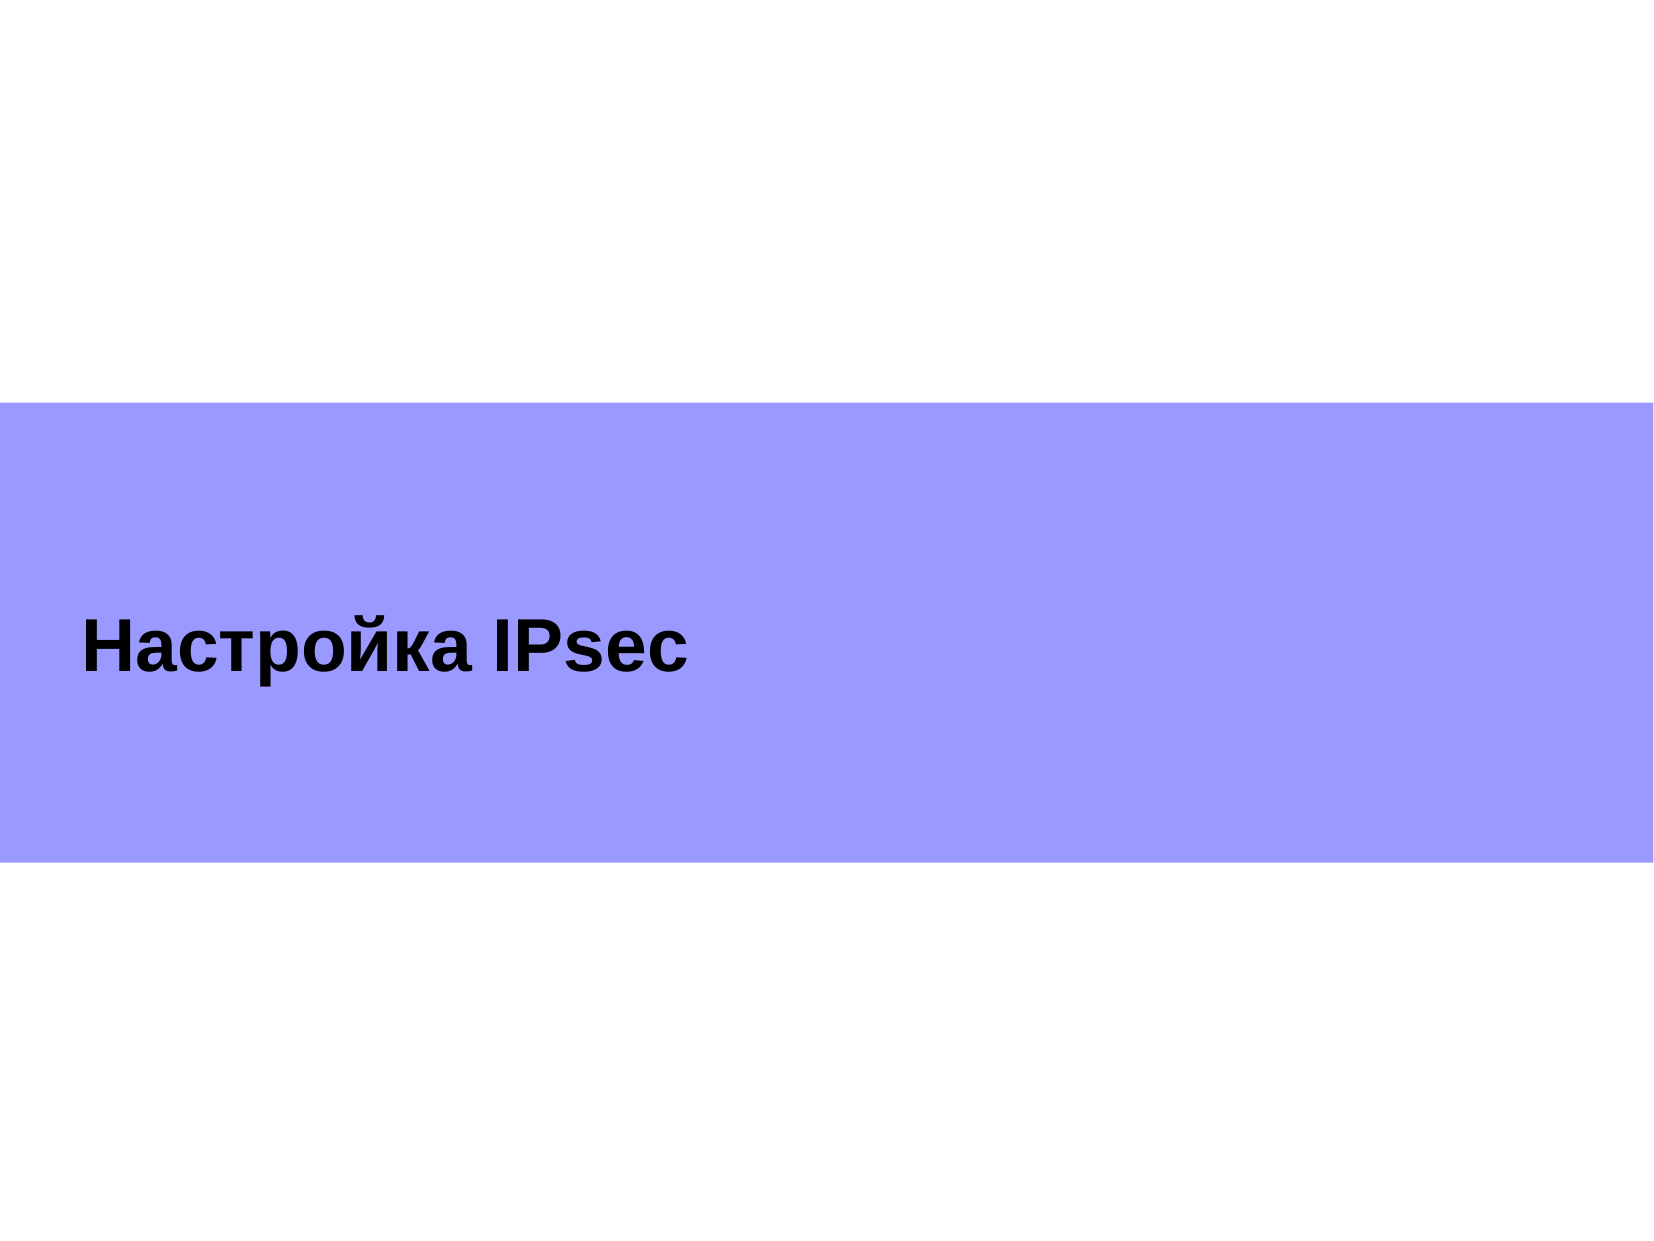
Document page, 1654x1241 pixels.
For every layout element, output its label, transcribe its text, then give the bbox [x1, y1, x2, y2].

text_box Настройка IPsec [67, 600, 1530, 772]
